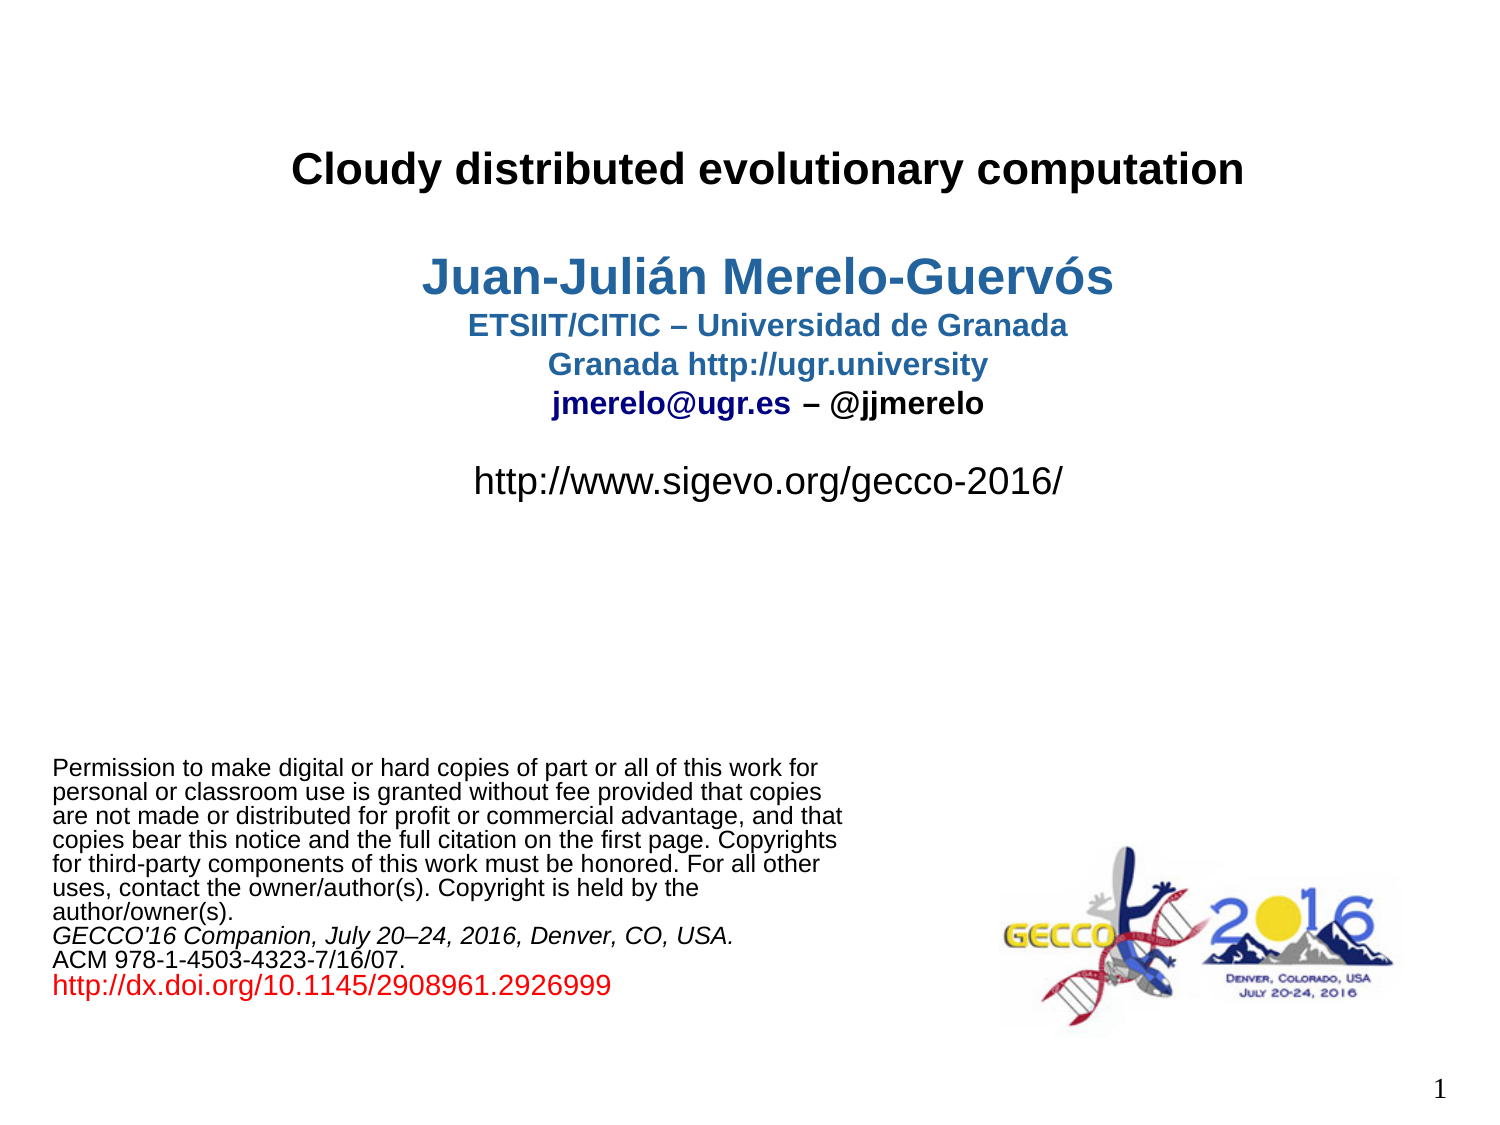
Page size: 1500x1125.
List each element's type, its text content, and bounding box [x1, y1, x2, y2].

picture [999, 831, 1404, 1038]
text_box Permission to make digital or hard copies of part or all of this work for personal or classroom use is granted without fee provided that copies are not made or distributed for profit or commercial advantage, and that copies bear this notice and the full citation on the first page. Copyrights for third-party components of this work must be honored. For all other uses, contact the owner/author(s). Copyright is held by the author/owner(s). GECCO'16 Companion, July 20–24, 2016, Denver, CO, USA. ACM 978-1-4503-4323-7/16/07. http://dx.doi.org/10.1145/2908961.2926999 [37, 749, 876, 1009]
text_box <number> [62, 1037, 1463, 1113]
list Cloudy distributed evolutionary computation Juan-Julián Merelo-Guervós ETSIIT/CITIC – Universidad de Granada Granada http://ugr.university jmerelo@ugr.es – @jjmerelo http://www.sigevo.org/gecco-2016/ [149, 112, 1388, 688]
